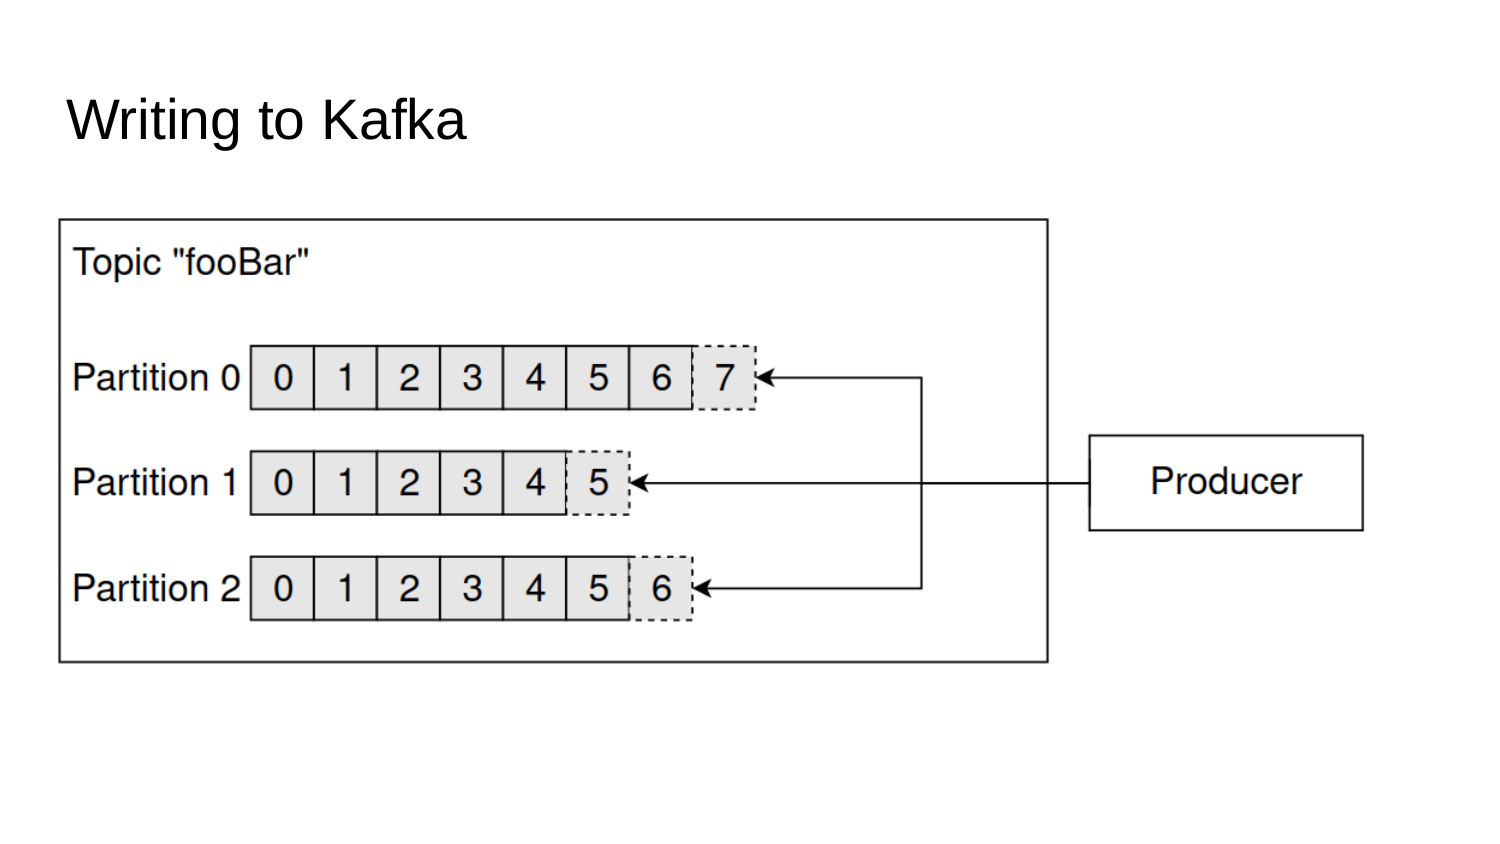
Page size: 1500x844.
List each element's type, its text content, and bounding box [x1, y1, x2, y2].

title Writing to Kafka [51, 72, 1449, 167]
picture [51, 210, 1377, 670]
